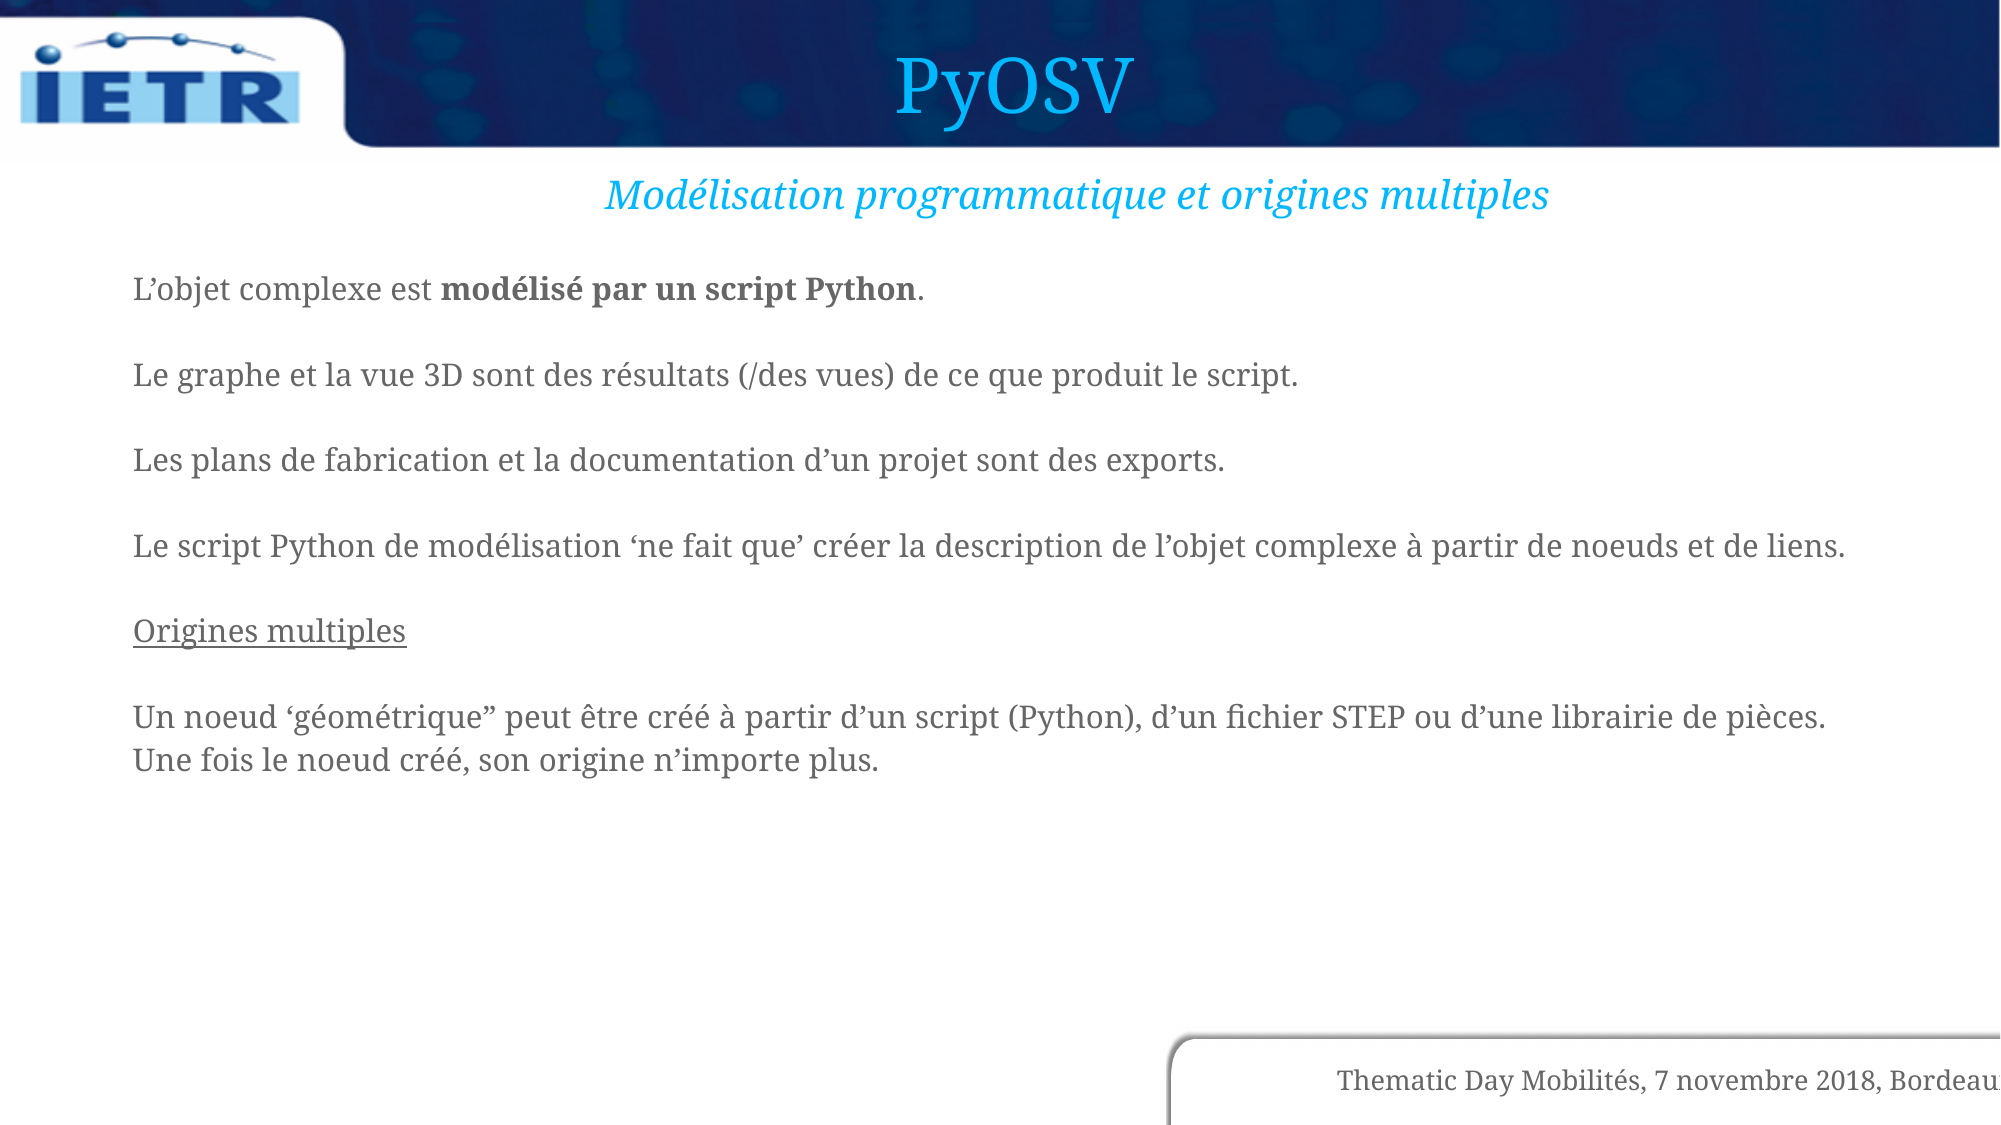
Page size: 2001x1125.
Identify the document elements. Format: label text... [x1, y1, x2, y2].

text_box Modélisation programmatique et origines multiples [590, 159, 1437, 253]
text_box L’objet complexe est modélisé par un script Python. Le graphe et la vue 3D sont des résultats (/des vues) de ce que produit le script. Les plans de fabrication et la documentation d’un projet sont des exports. Le script Python de modélisation ‘ne fait que’ créer la description de l’objet complexe à partir de noeuds et de liens. Origines multiples Un noeud ‘géométrique” peut être créé à partir d’un script (Python), d’un fichier STEP ou d’une librairie de pièces. Une fois le noeud créé, son origine n’importe plus. [118, 259, 1867, 969]
picture [0, 0, 2000, 165]
text_box PyOSV [879, 23, 1156, 143]
picture [1166, 1024, 2001, 1125]
text_box Thematic Day Mobilités, 7 novembre 2018, Bordeaux [1322, 1054, 1982, 1106]
